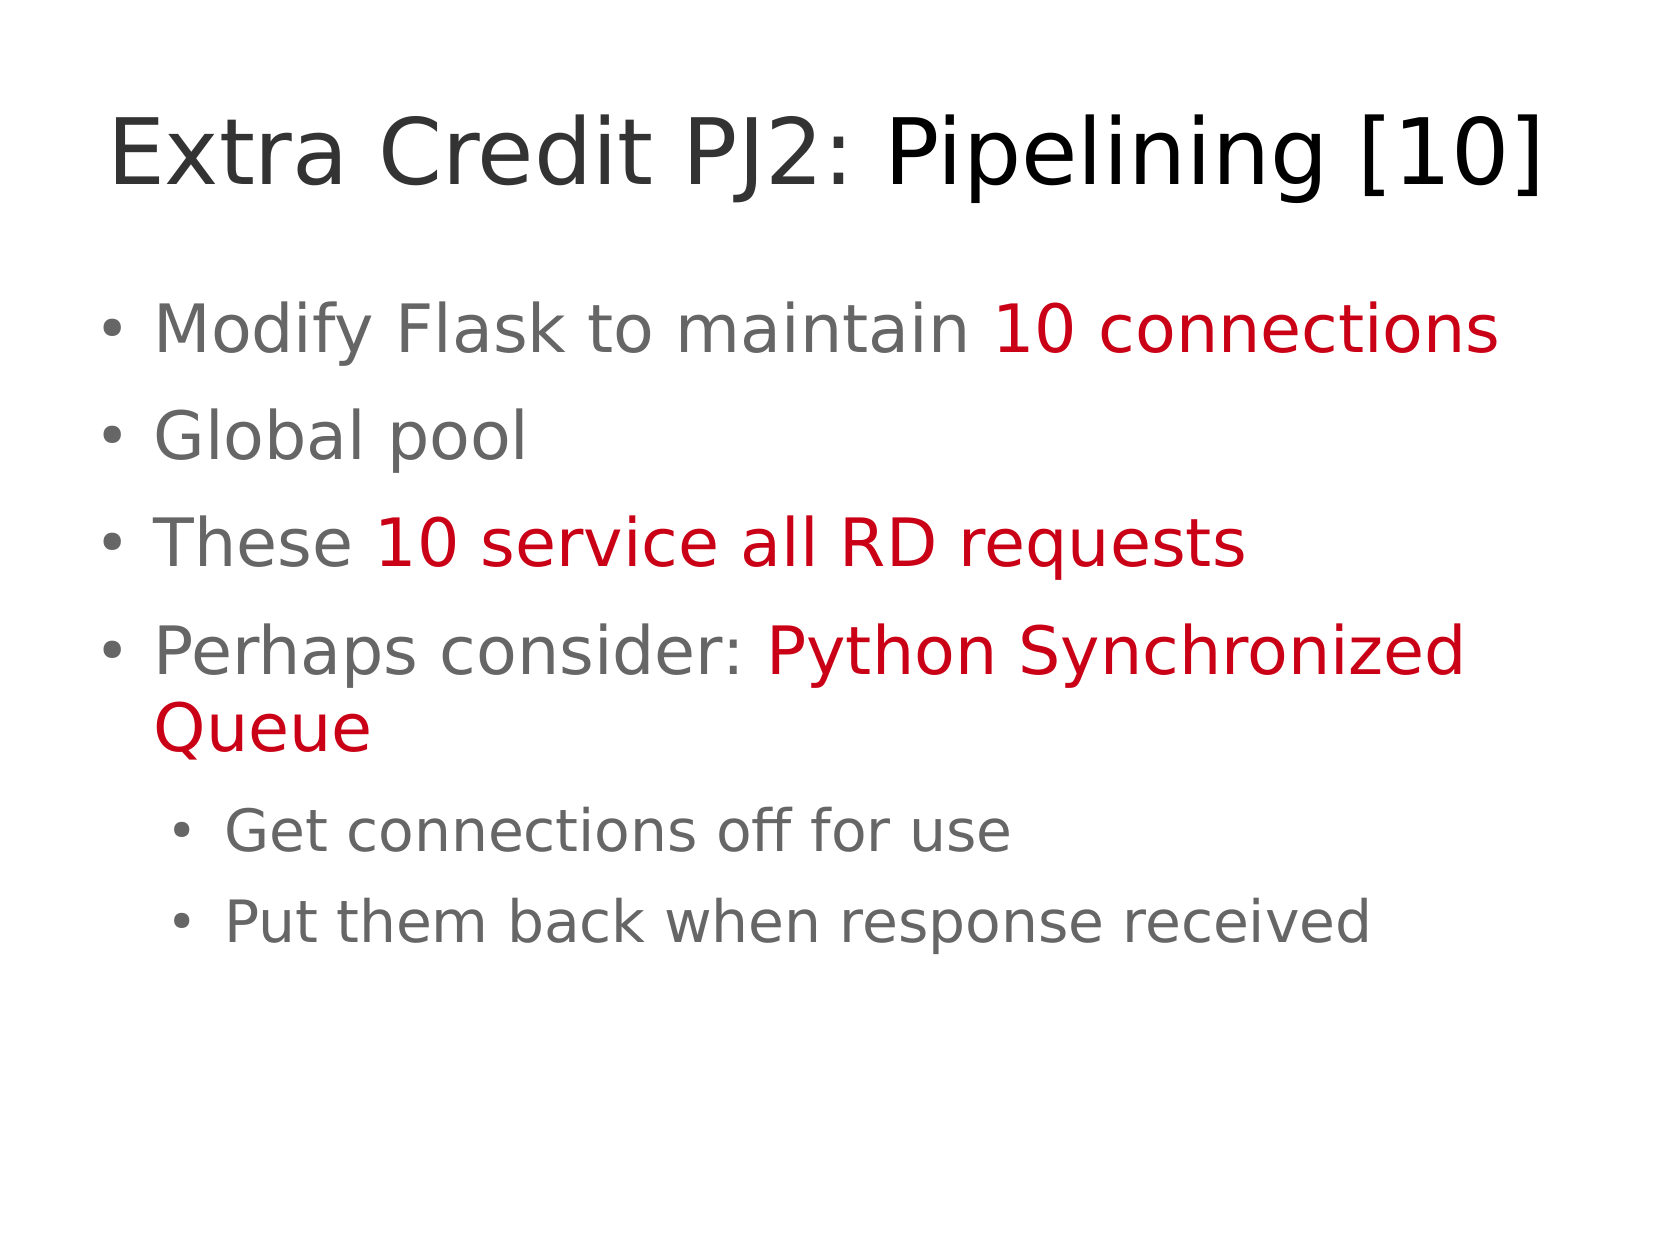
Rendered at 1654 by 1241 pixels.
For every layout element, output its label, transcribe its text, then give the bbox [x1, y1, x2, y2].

title Extra Credit PJ2: Pipelining [10] [82, 56, 1571, 250]
list Modify Flask to maintain 10 connections Global pool These 10 service all RD requests Perhaps consider: Python Synchronized Queue Get connections off for use Put them back when response received [82, 290, 1571, 1109]
